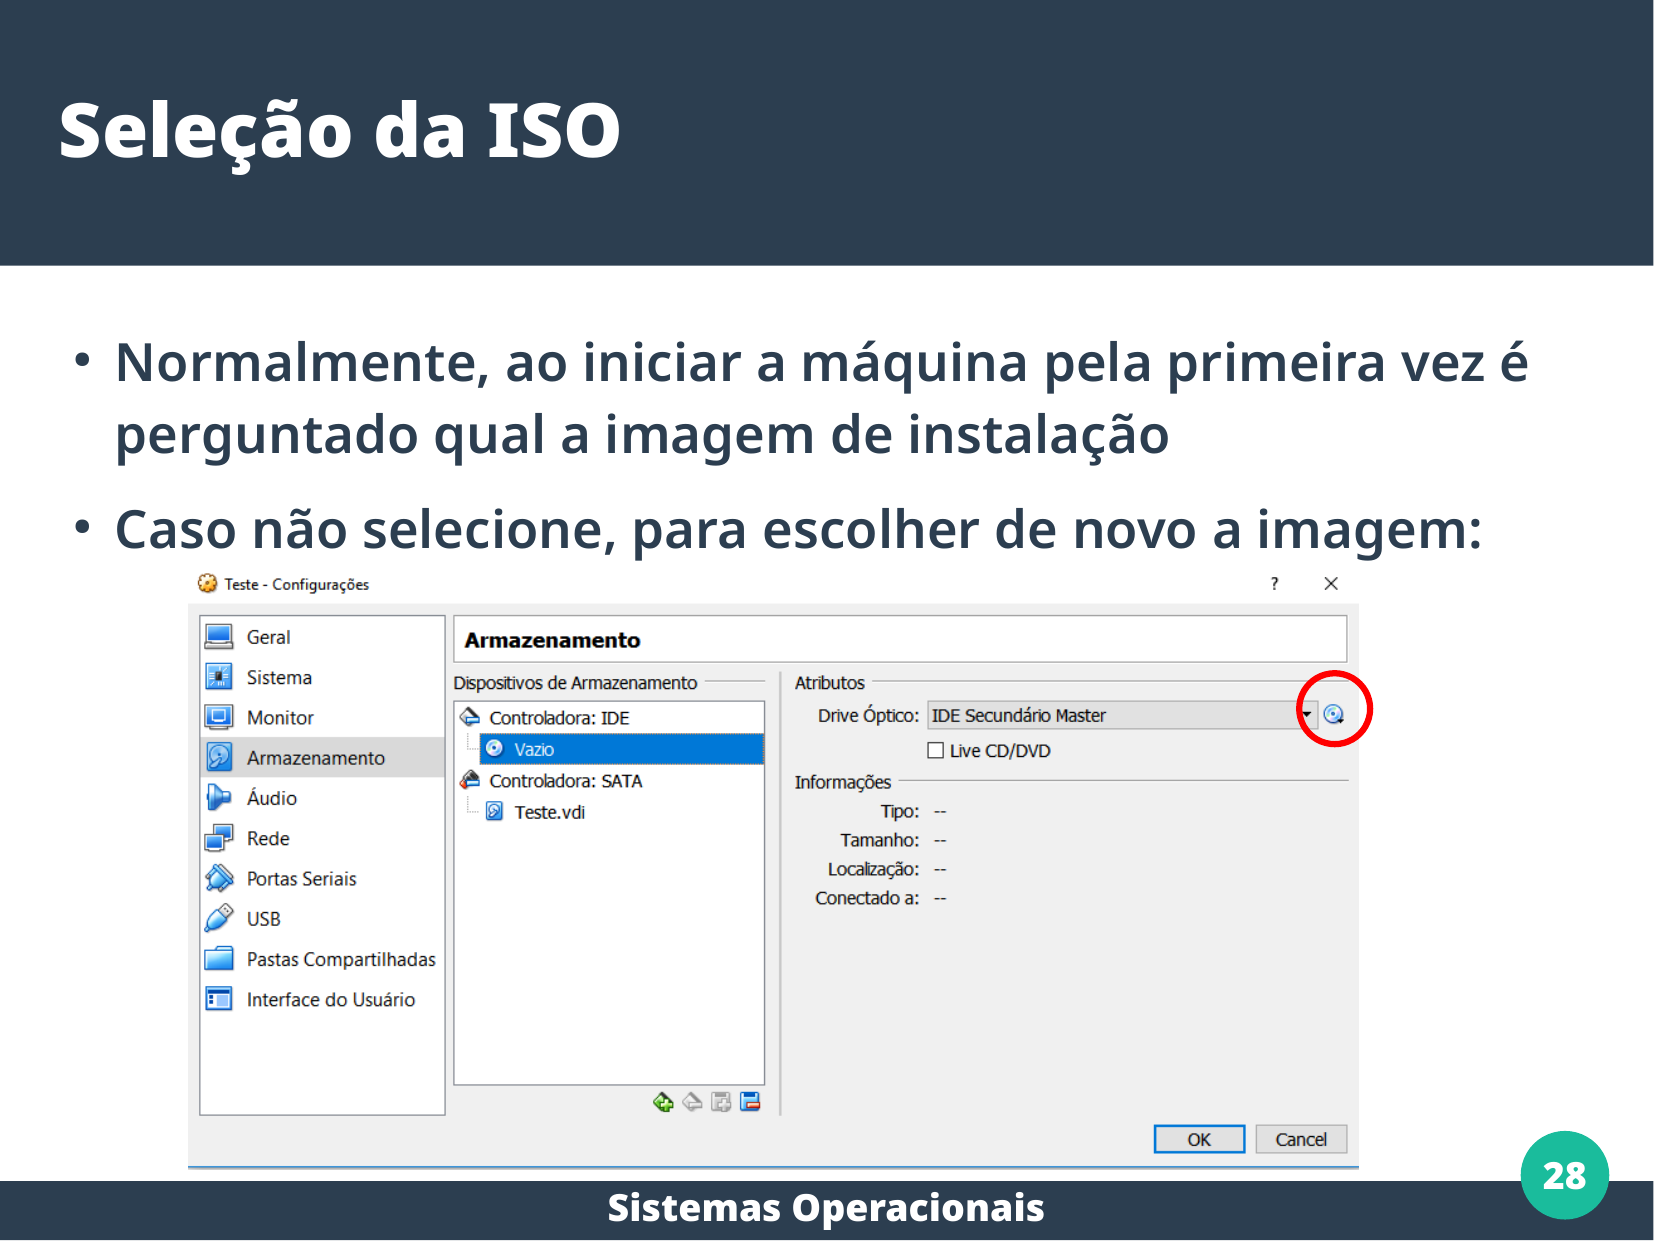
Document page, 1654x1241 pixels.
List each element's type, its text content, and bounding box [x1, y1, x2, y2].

picture [188, 566, 1359, 1170]
title Seleção da ISO [59, 49, 1595, 207]
text_box [1299, 673, 1371, 745]
list Normalmente, ao iniciar a máquina pela primeira vez é perguntado qual a imagem de instalação Caso não selecione, para escolher de novo a imagem: [59, 324, 1595, 567]
